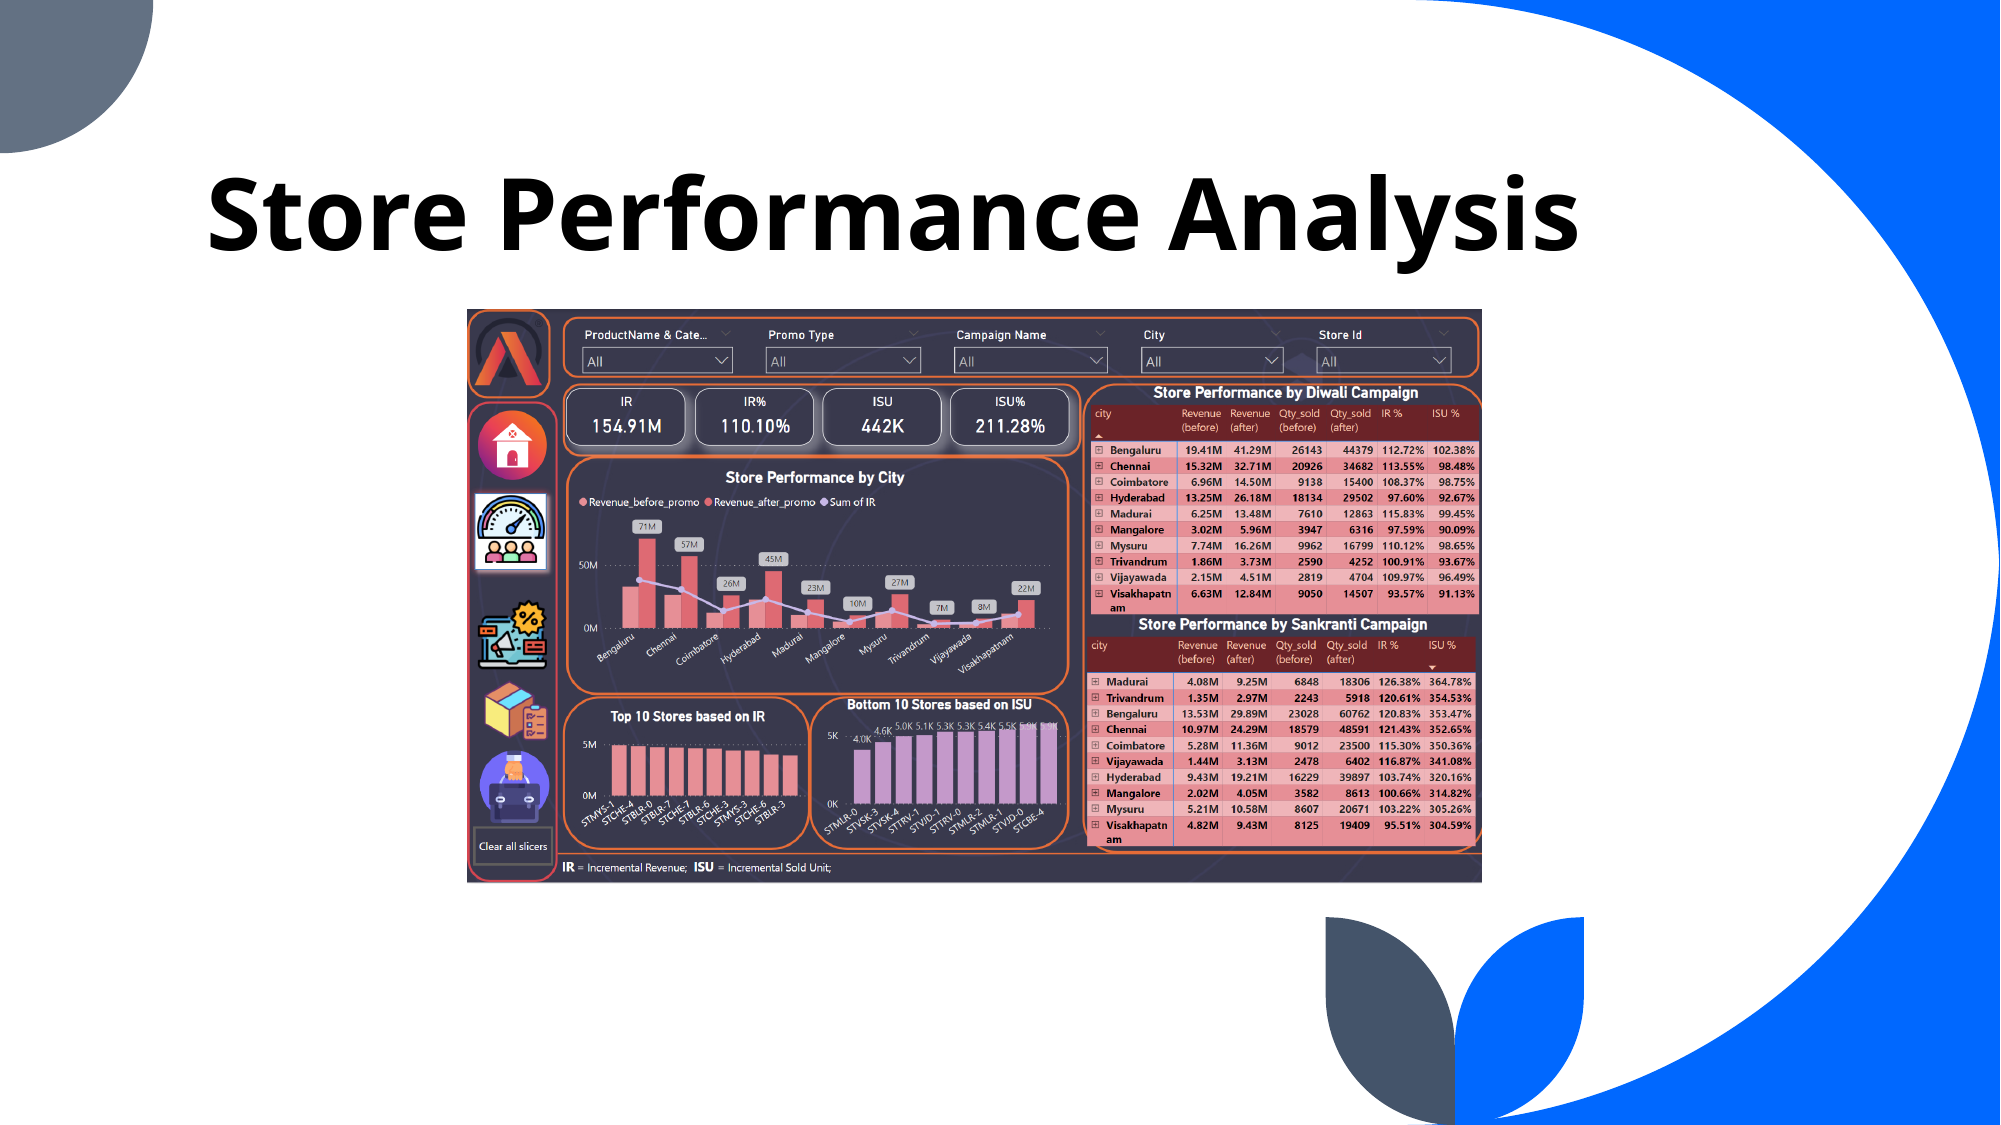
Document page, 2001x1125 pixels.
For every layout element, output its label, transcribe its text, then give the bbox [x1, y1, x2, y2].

title Store Performance Analysis [191, 62, 1796, 280]
picture [467, 309, 1482, 884]
